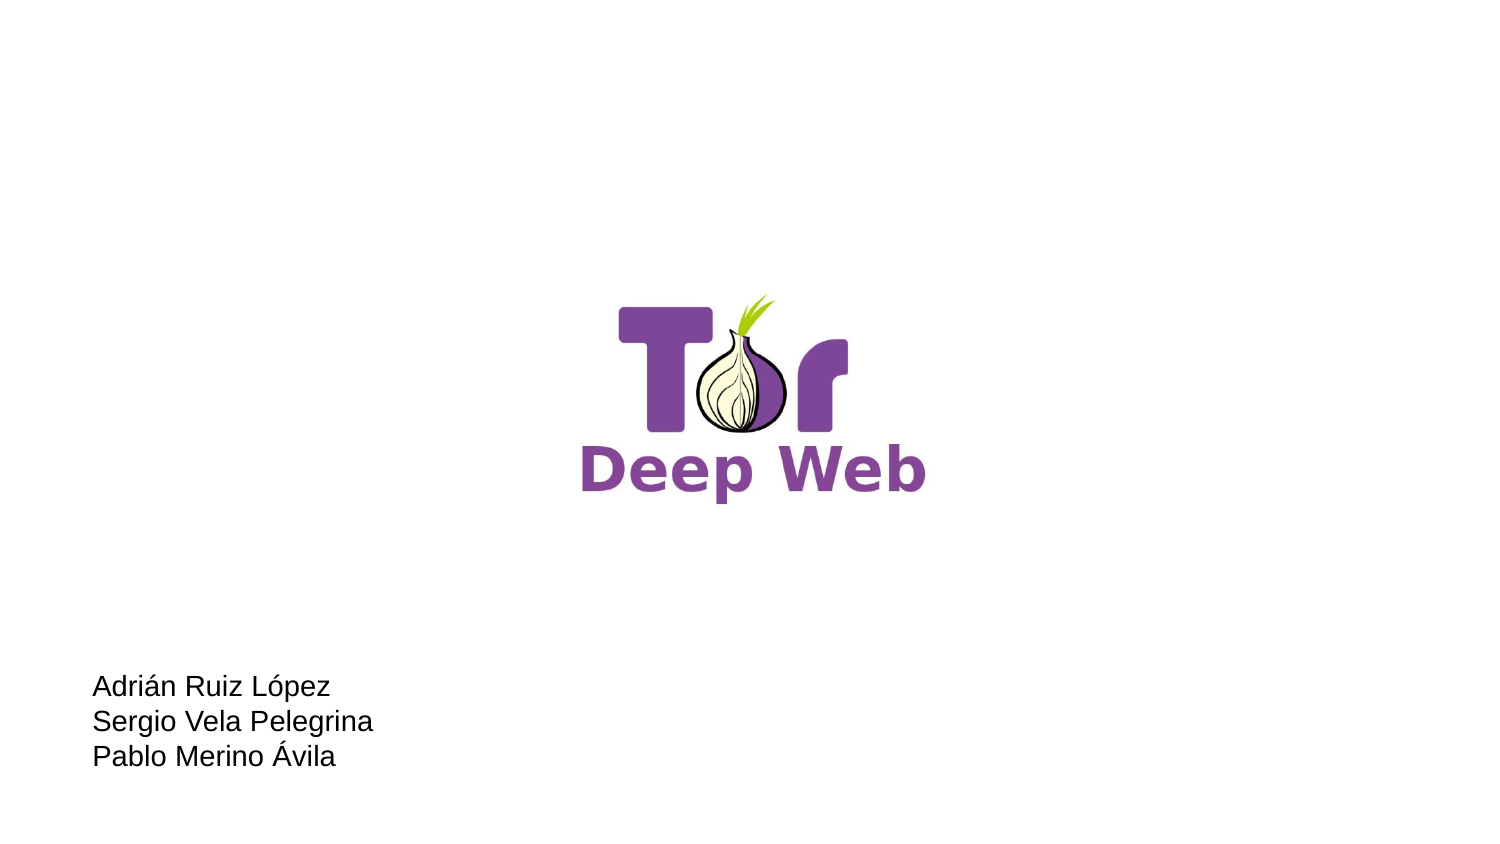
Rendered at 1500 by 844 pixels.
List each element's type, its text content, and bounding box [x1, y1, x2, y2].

picture [443, 232, 1057, 578]
text_box Adrián Ruiz López Sergio Vela Pelegrina Pablo Merino Ávila [77, 652, 742, 730]
